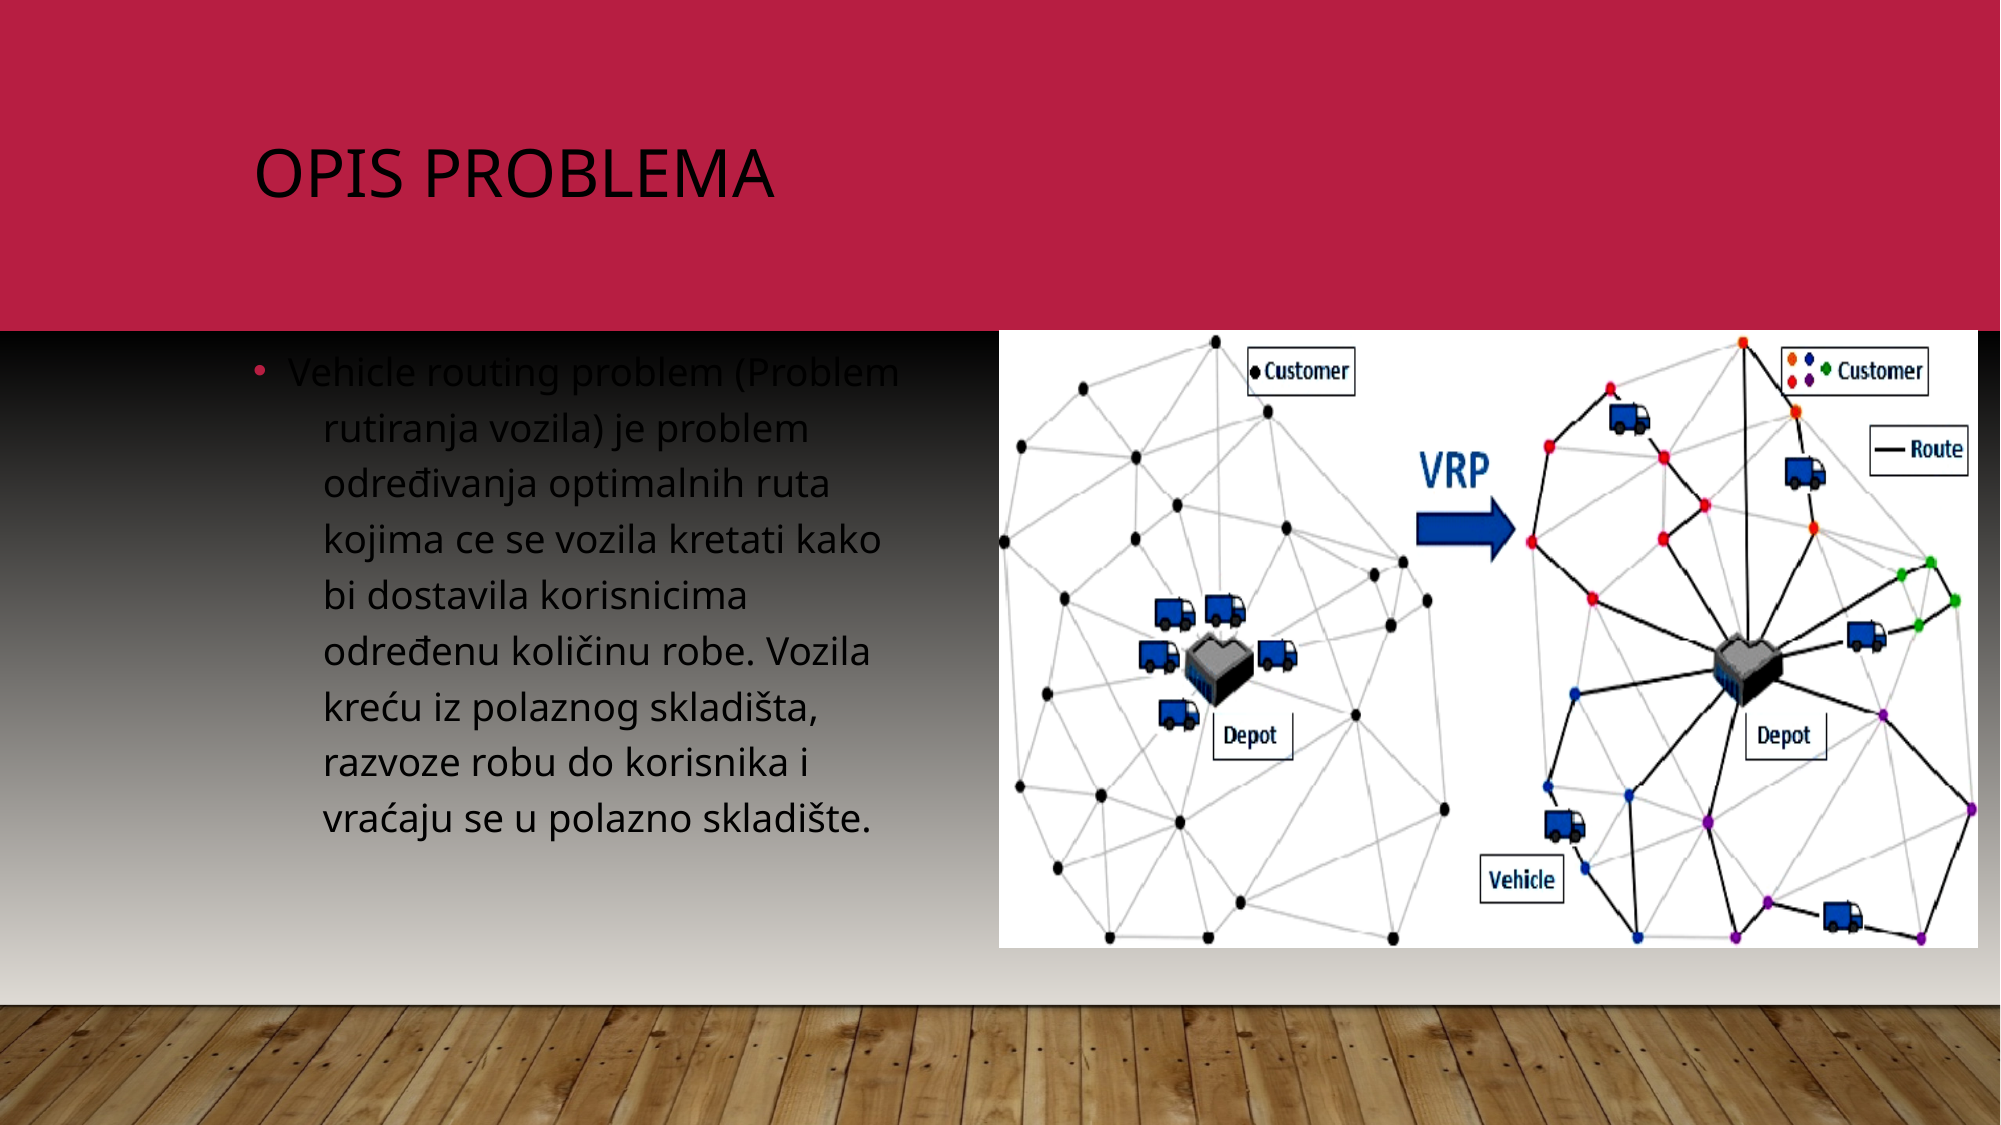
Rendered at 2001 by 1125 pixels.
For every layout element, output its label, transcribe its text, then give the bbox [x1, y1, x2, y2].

list Vehicle routing problem (Problem rutiranja vozila) je problem određivanja optimalnih ruta kojima ce se vozila kretati kako bi dostavila korisnicima određenu količinu robe. Vozila kreću iz polaznog skladišta, razvoze robu do korisnika i vraćaju se u polazno skladište. [238, 330, 923, 897]
picture [999, 331, 1978, 948]
text_box [0, 0, 2000, 1005]
title Opis problema [238, 131, 924, 305]
picture [0, 1005, 2000, 1125]
